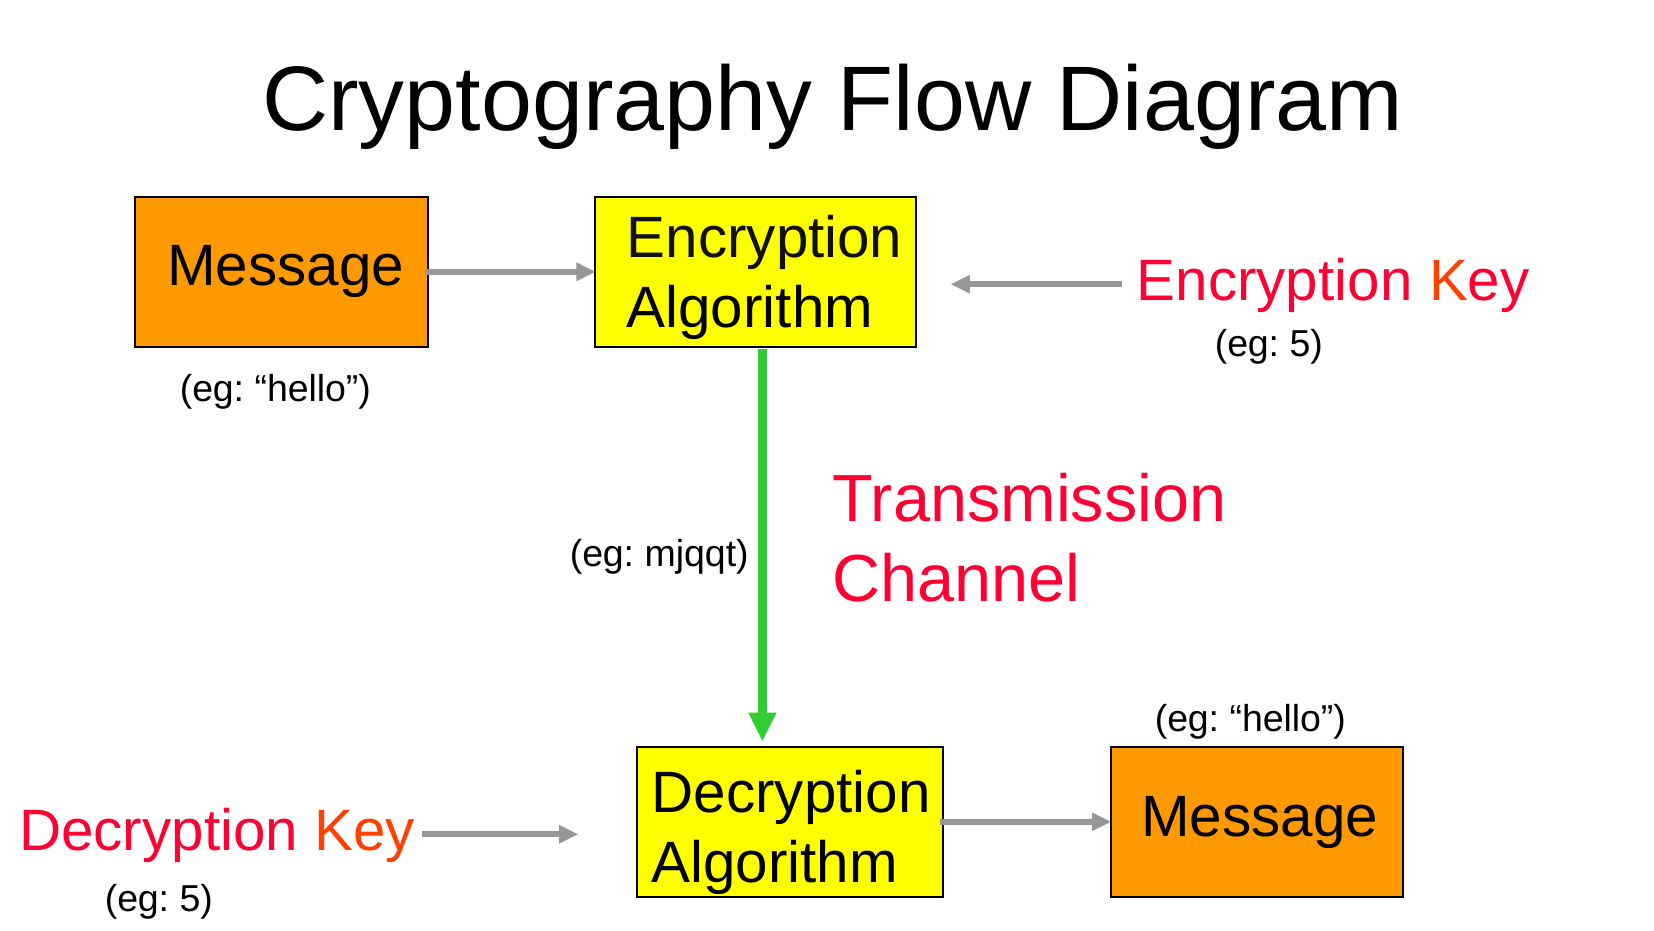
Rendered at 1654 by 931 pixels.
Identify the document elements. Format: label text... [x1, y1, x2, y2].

text_box (eg: “hello”) [165, 360, 421, 417]
text_box [1110, 746, 1404, 897]
text_box (eg: “hello”) [1140, 690, 1396, 747]
text_box (eg: 5) [1200, 315, 1456, 372]
text_box [595, 196, 612, 347]
text_box Decryption Algorithm [636, 746, 986, 903]
text_box Message [1126, 770, 1395, 856]
text_box Encryption Key [1122, 234, 1654, 320]
title Cryptography Flow Diagram [105, 0, 1527, 188]
text_box [135, 196, 428, 347]
text_box Encryption Algorithm [612, 191, 947, 348]
text_box (eg: mjqqt) [555, 525, 781, 582]
text_box (eg: 5) [90, 869, 346, 927]
text_box Message [152, 219, 421, 305]
text_box Transmission Channel [818, 446, 1348, 623]
text_box Decryption Key [4, 784, 431, 870]
